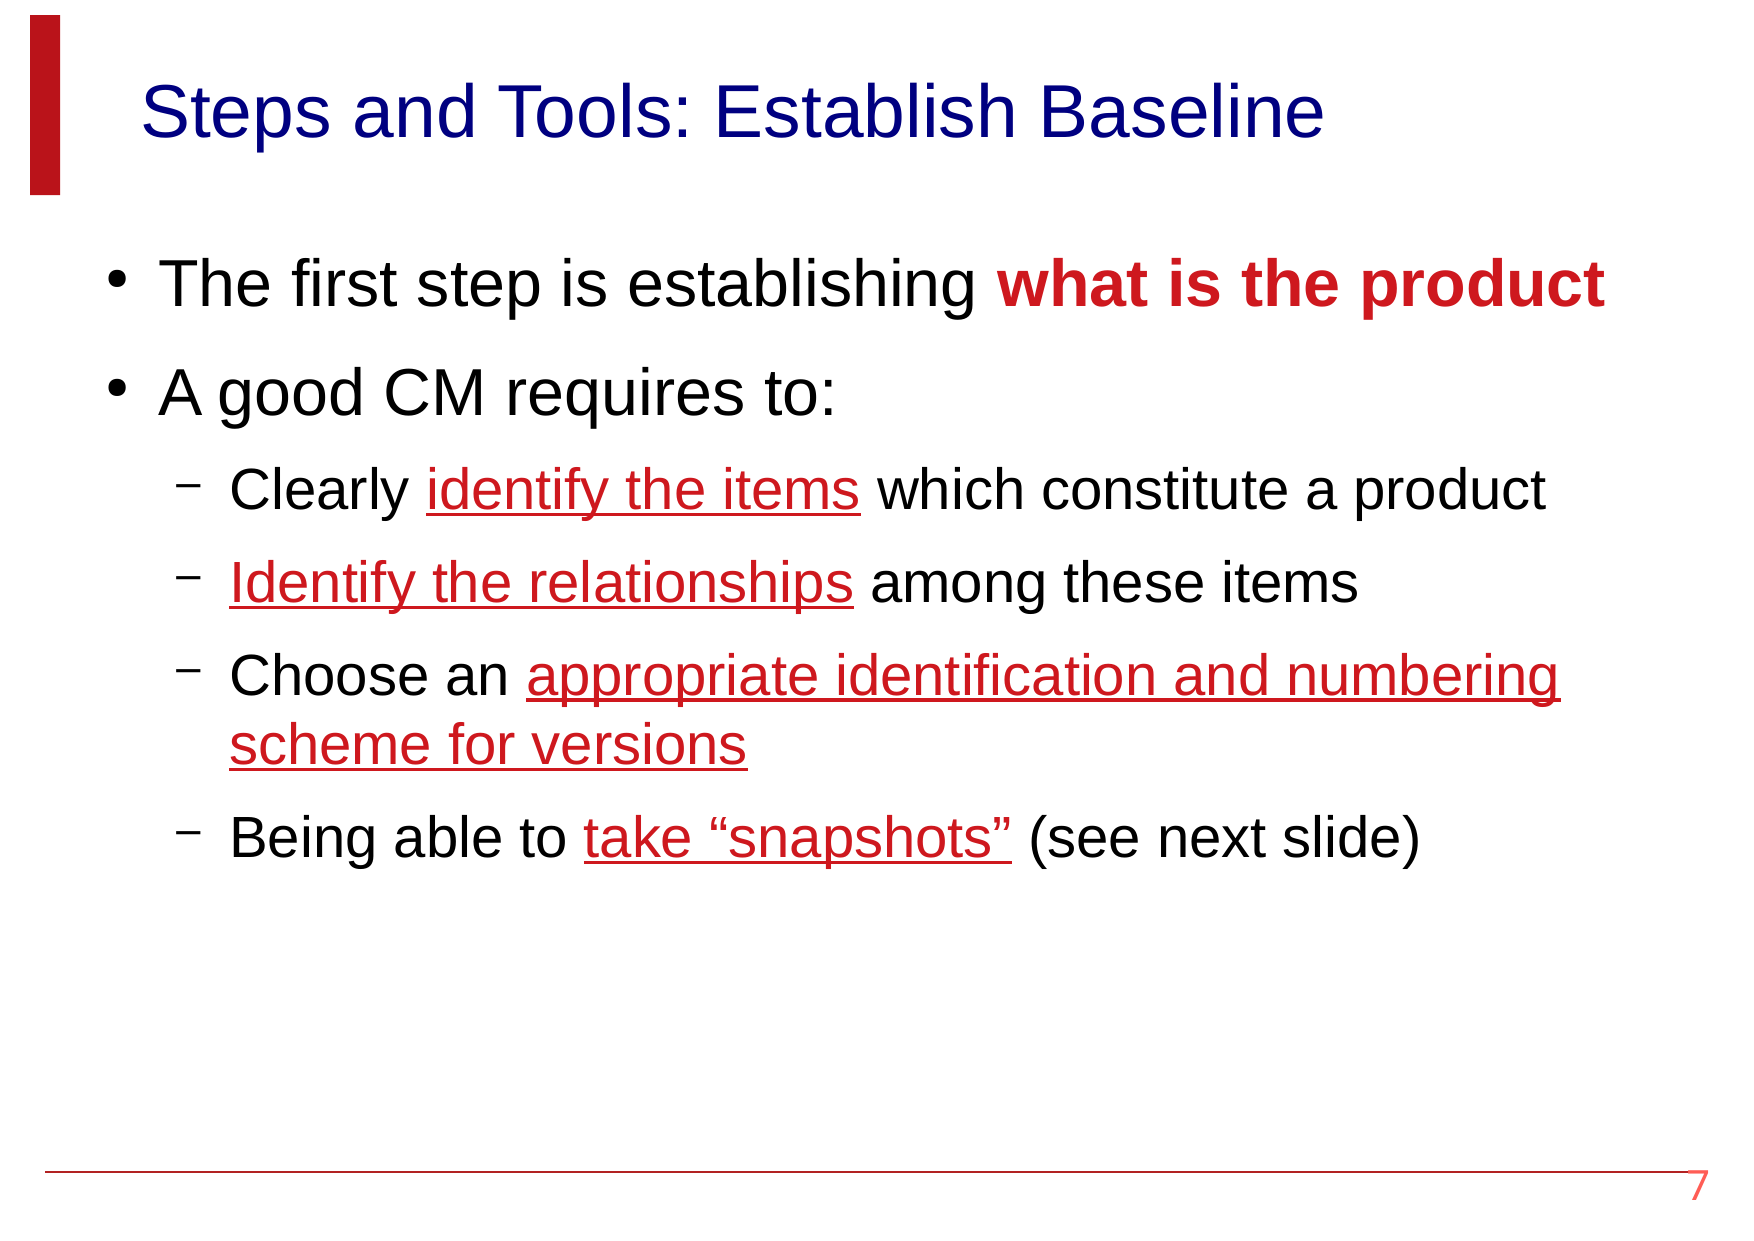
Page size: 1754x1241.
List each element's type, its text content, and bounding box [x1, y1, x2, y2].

text_box <number> [1660, 1159, 1737, 1231]
title Steps and Tools: Establish Baseline [90, 19, 1726, 196]
list The first step is establishing what is the product A good CM requires to: Clearly identify the items which constitute a product Identify the relationships among these items Choose an appropriate identification and numbering scheme for versions Being able to take “snapshots” (see next slide) [87, 240, 1696, 1081]
